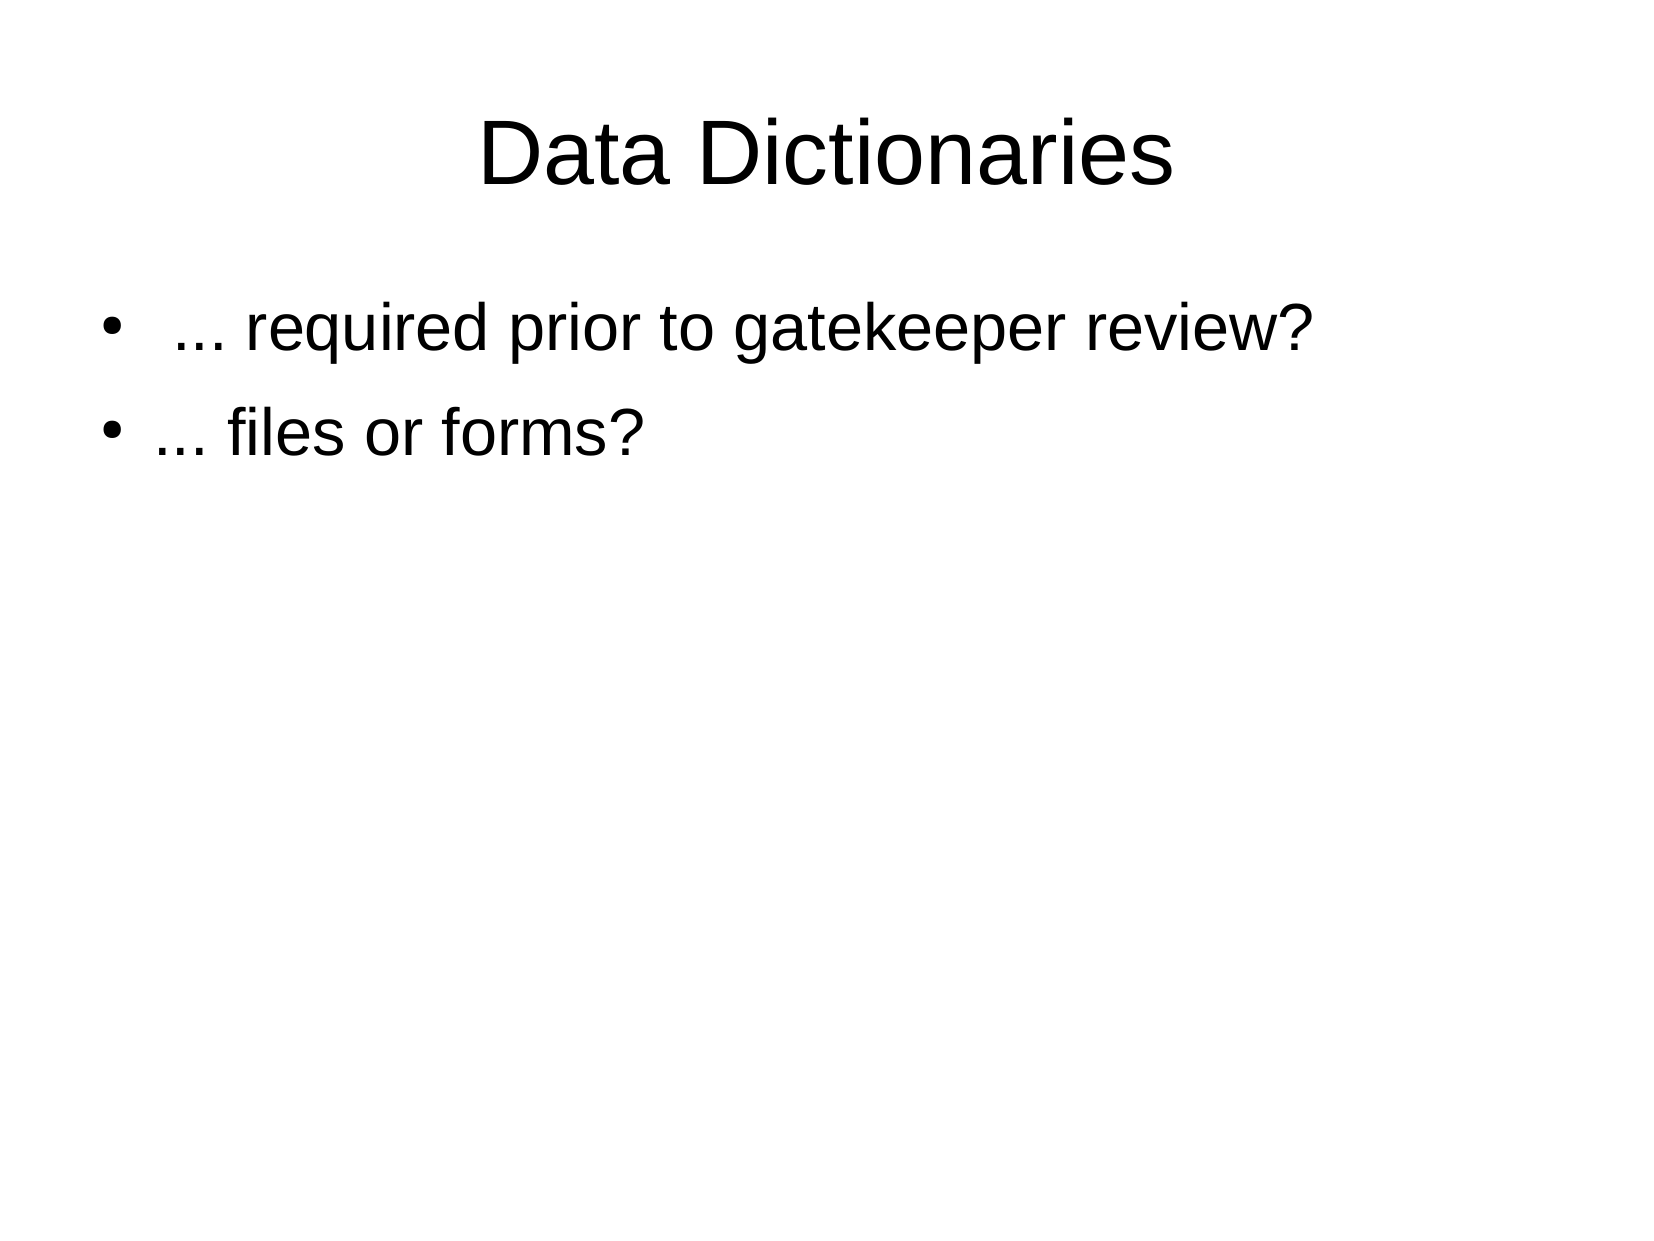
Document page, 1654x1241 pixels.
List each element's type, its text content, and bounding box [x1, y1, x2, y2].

title Data Dictionaries [82, 56, 1571, 250]
list ... required prior to gatekeeper review? ... files or forms? [82, 290, 1571, 1109]
